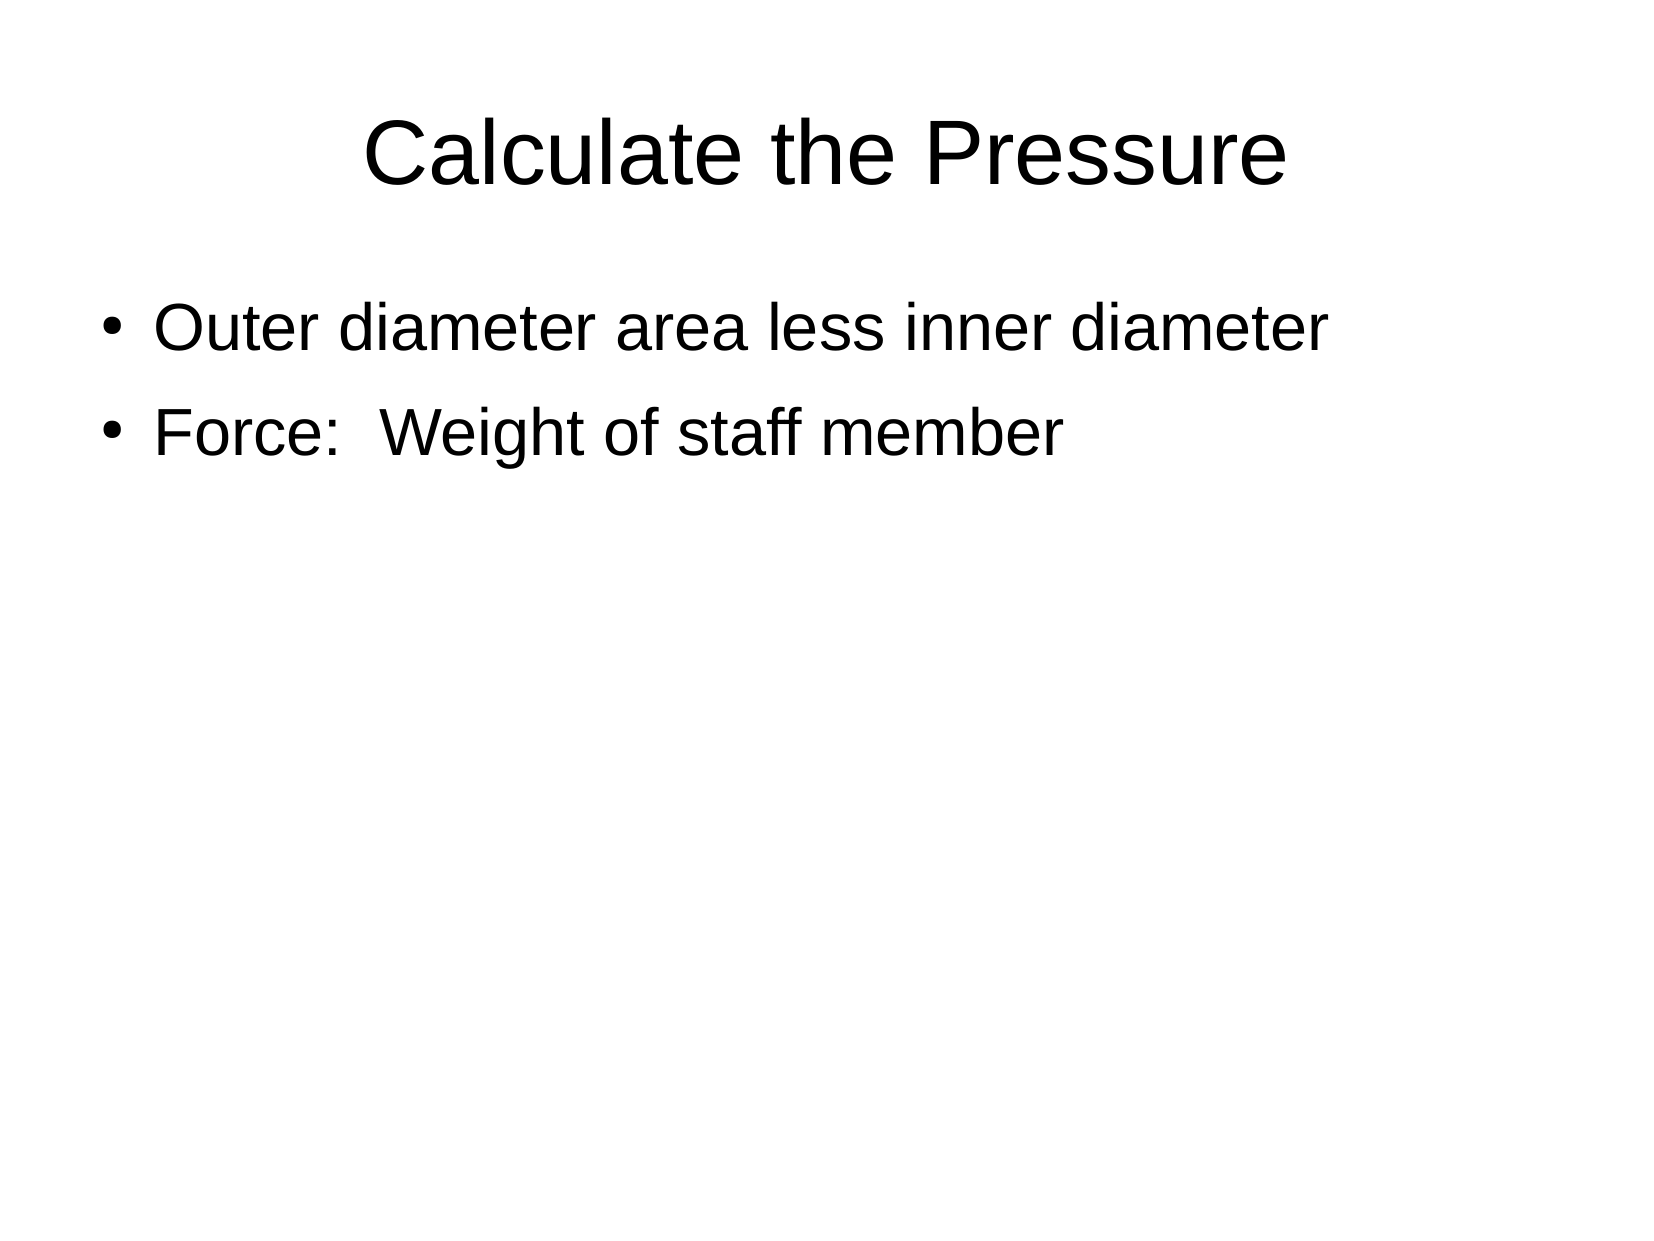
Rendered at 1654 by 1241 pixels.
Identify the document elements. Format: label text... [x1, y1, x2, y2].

list Outer diameter area less inner diameter Force: Weight of staff member [82, 290, 1571, 1010]
title Calculate the Pressure [82, 49, 1571, 257]
